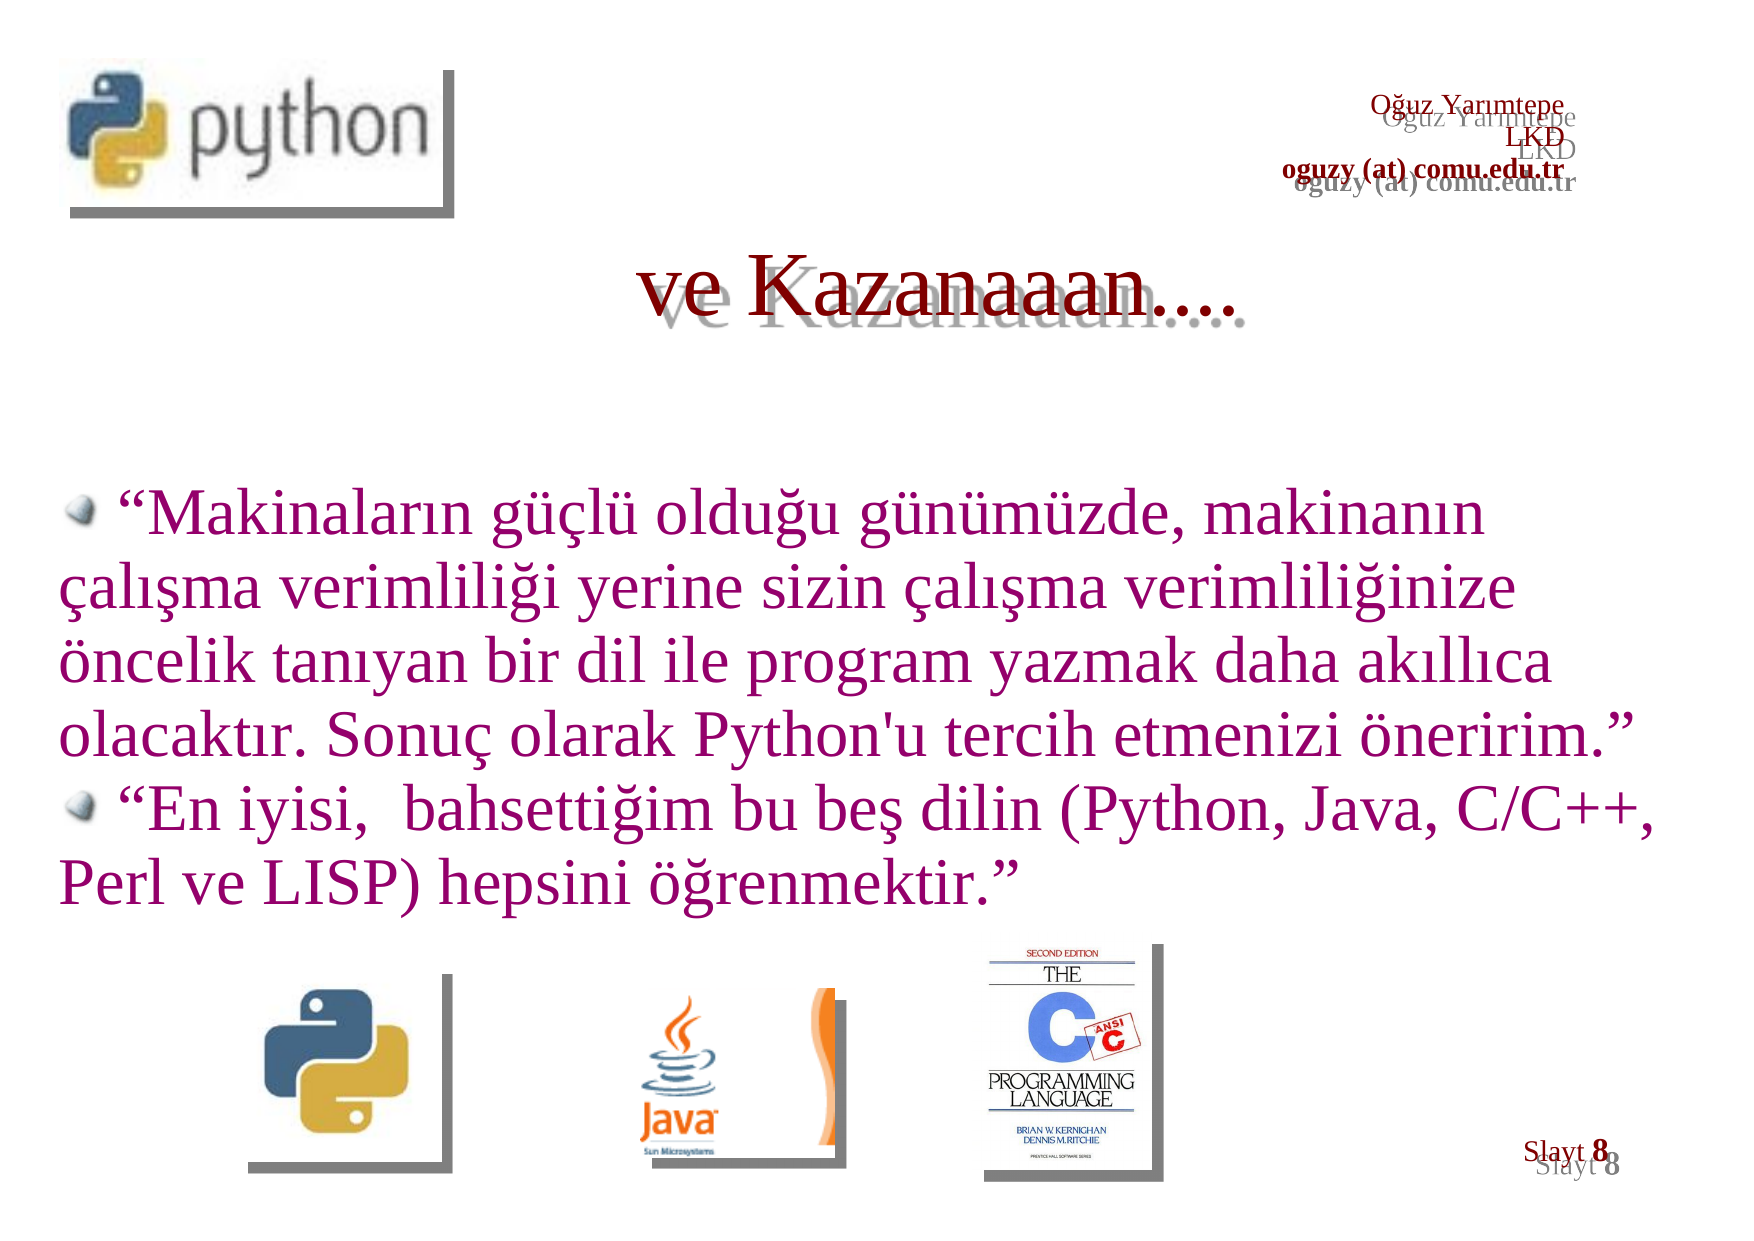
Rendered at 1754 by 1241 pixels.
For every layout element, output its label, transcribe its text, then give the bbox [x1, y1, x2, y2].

picture [640, 988, 835, 1158]
subtitle “Makinaların güçlü olduğu günümüzde, makinanın çalışma verimliliği yerine sizin çalışma verimliliğinize öncelik tanıyan bir dil ile program yazmak daha akıllıca olacaktır. Sonuç olarak Python'u tercih etmenizi öneririm.” “En iyisi, bahsettiğim bu beş dilin (Python, Java, C/C++, Perl ve LISP) hepsini öğrenmektir.” [59, 360, 1695, 1034]
picture [236, 962, 442, 1162]
picture [59, 58, 443, 207]
title ve Kazanaaan.... [194, 214, 1684, 355]
picture [972, 932, 1152, 1170]
